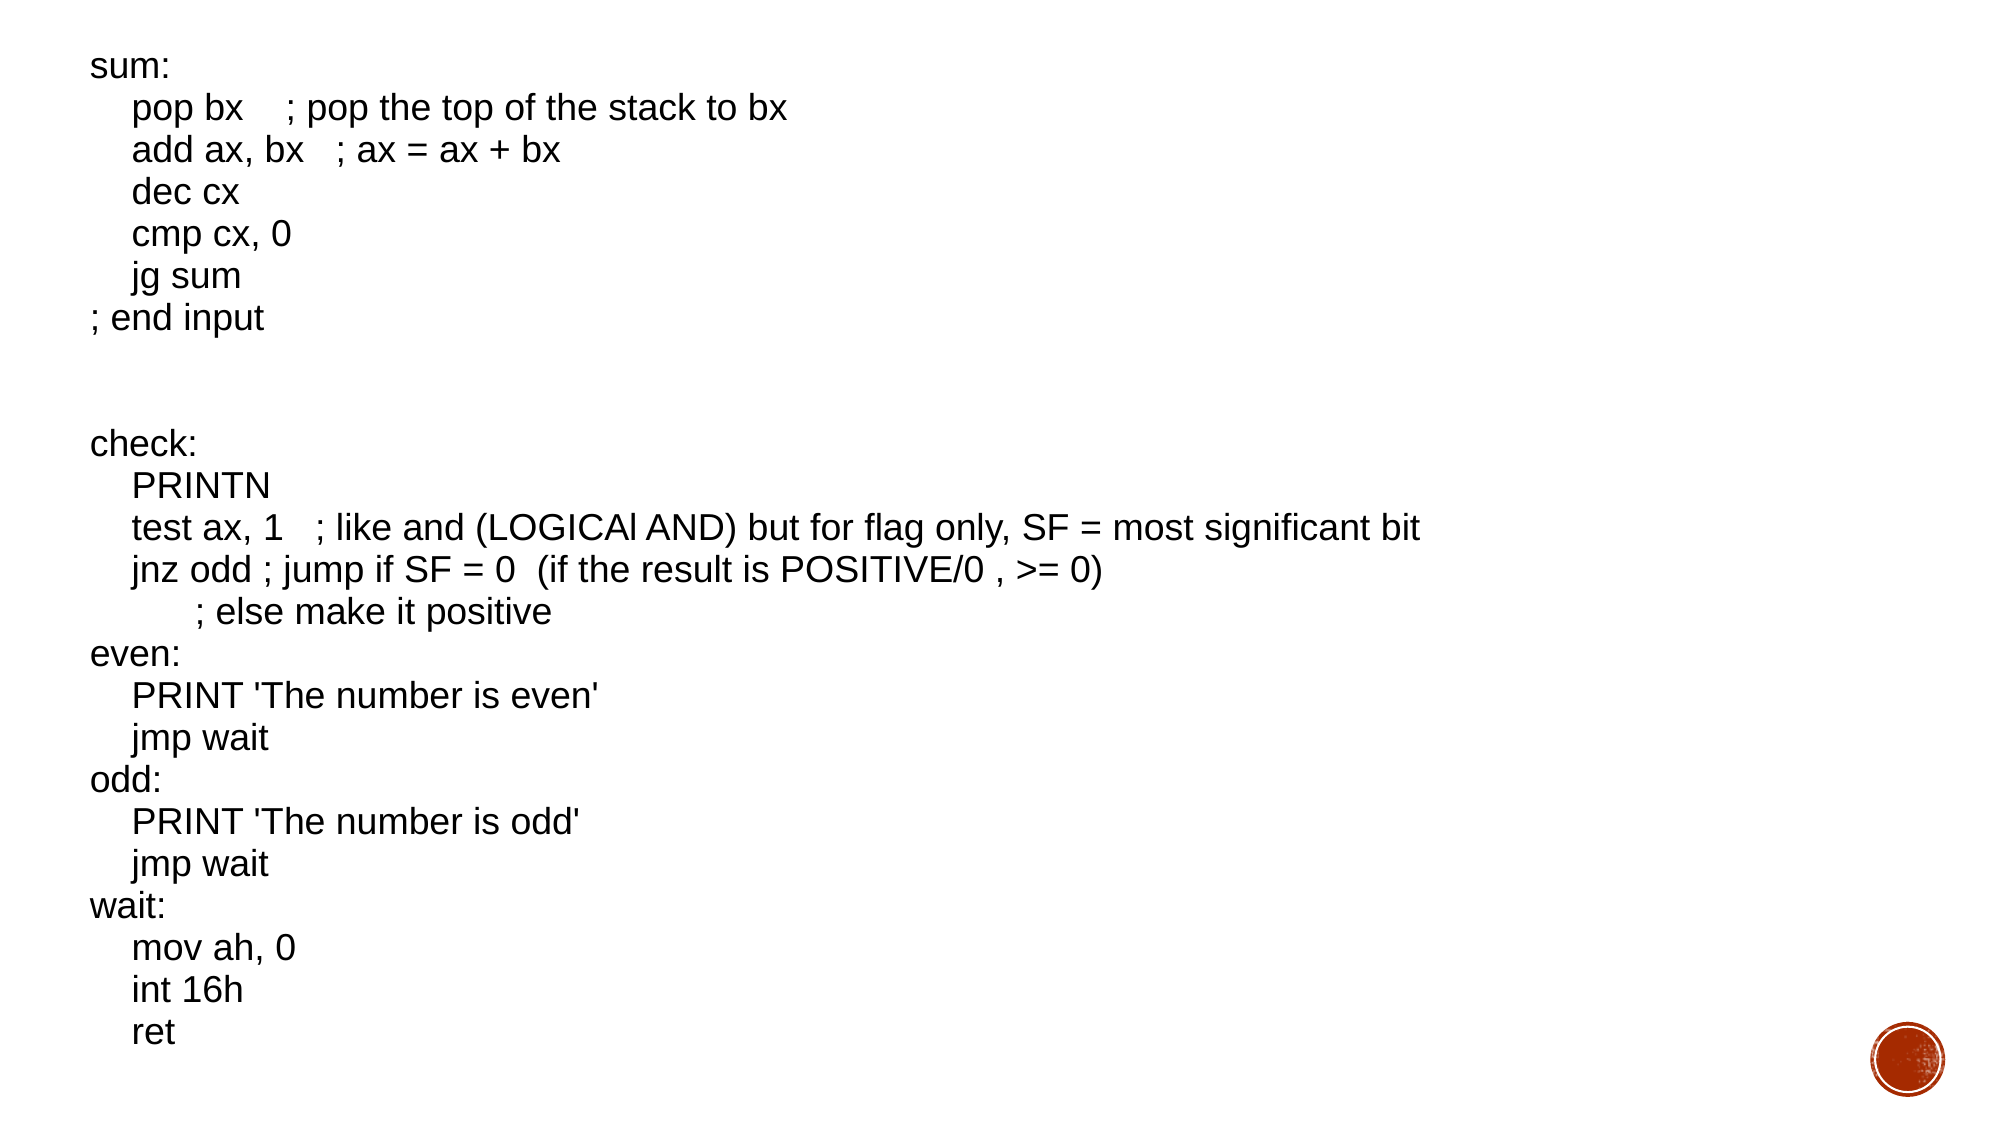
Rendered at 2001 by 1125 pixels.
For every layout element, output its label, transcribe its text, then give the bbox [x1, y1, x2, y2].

picture [1883, 1088, 1932, 1097]
text_box sum: pop bx ; pop the top of the stack to bx add ax, bx ; ax = ax + bx dec cx cmp cx, 0 jg sum ; end input check: PRINTN test ax, 1 ; like and (LOGICAl AND) but for flag only, SF = most significant bit jnz odd ; jump if SF = 0 (if the result is POSITIVE/0 , >= 0) ; else make it positive even: PRINT 'The number is even' jmp wait odd: PRINT 'The number is odd' jmp wait wait: mov ah, 0 int 16h ret [75, 37, 1951, 1088]
